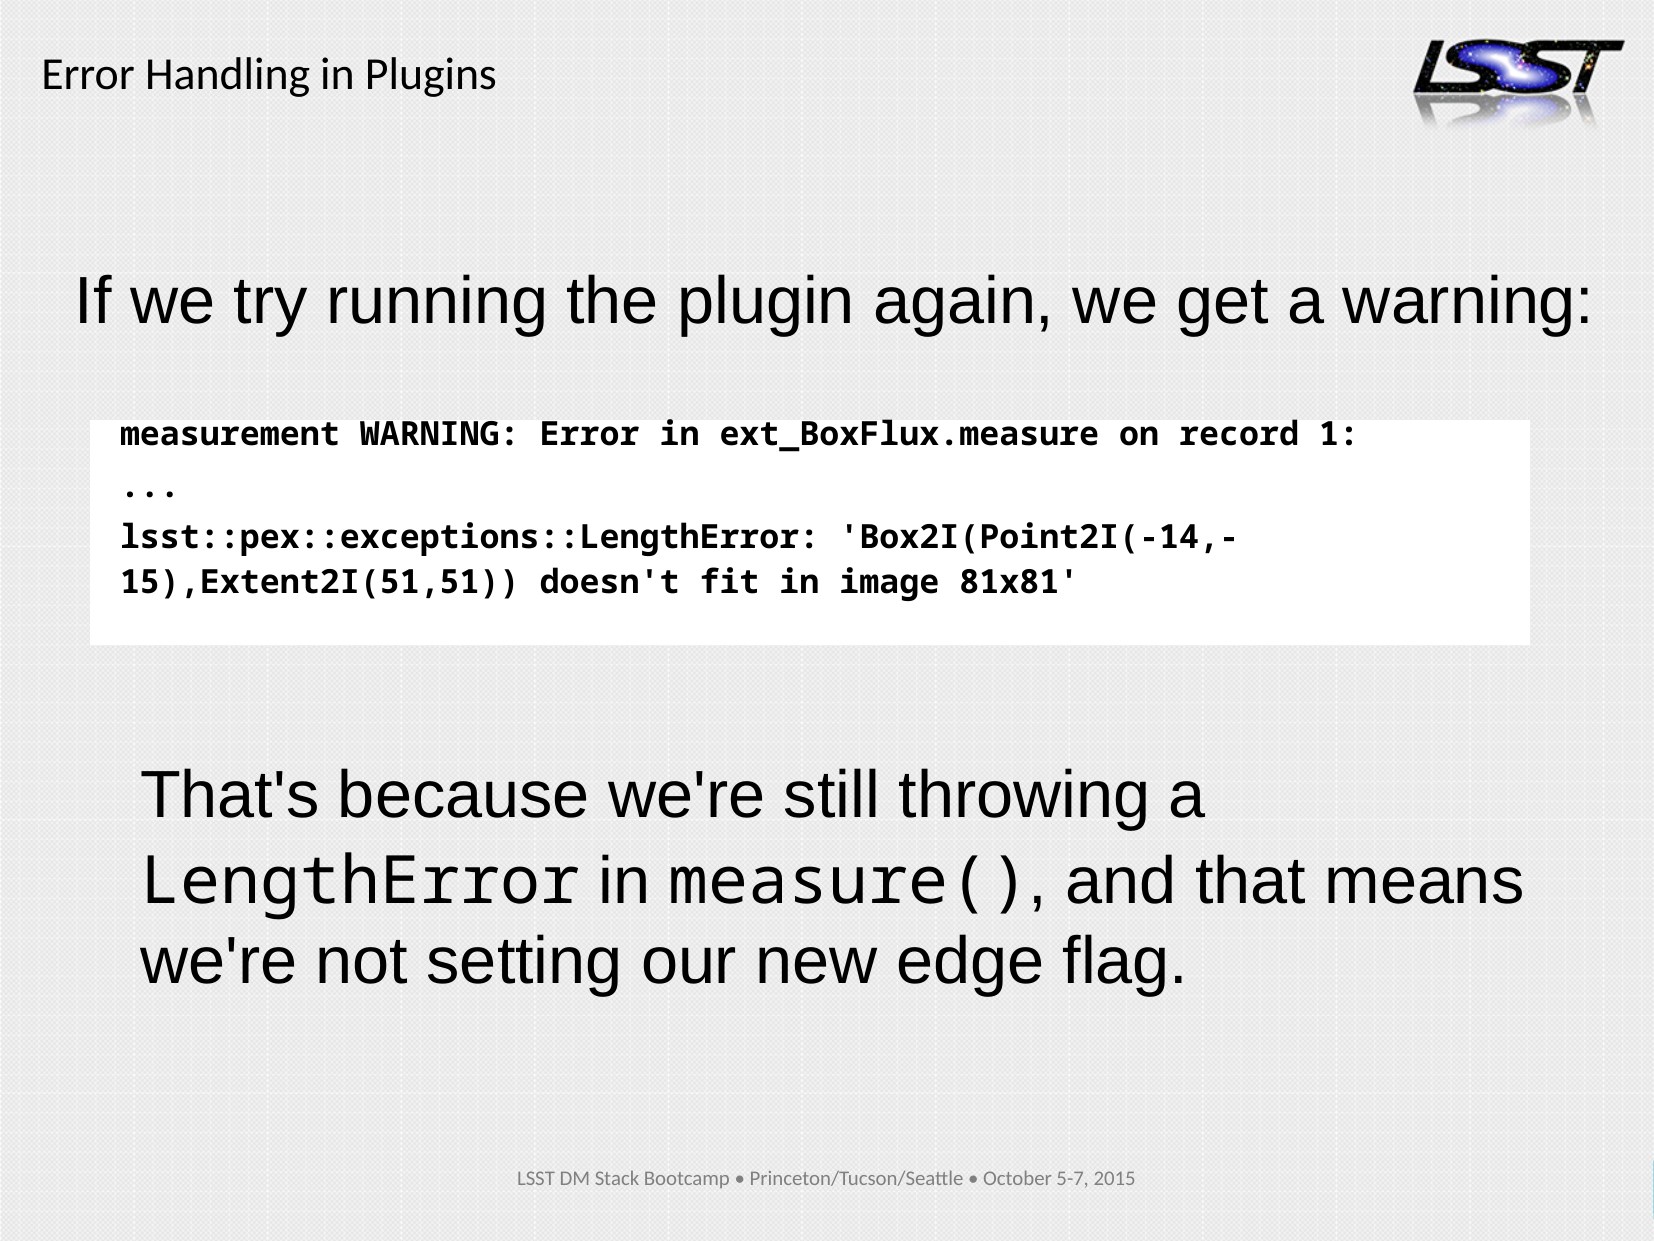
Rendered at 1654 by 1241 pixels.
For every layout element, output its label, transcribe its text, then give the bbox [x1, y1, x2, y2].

picture [0, 0, 1654, 1241]
text_box If we try running the plugin again, we get a warning: [60, 255, 1617, 346]
title Error Handling in Plugins [41, 27, 1161, 129]
list measurement WARNING: Error in ext_BoxFlux.measure on record 1: ... lsst::pex::exceptions::LengthError: 'Box2I(Point2I(-14,-15),Extent2I(51,51)) doesn't fit in image 81x81' [90, 420, 1531, 646]
text_box That's because we're still throwing a LengthError in measure(), and that means we're not setting our new edge flag. [125, 750, 1546, 1035]
